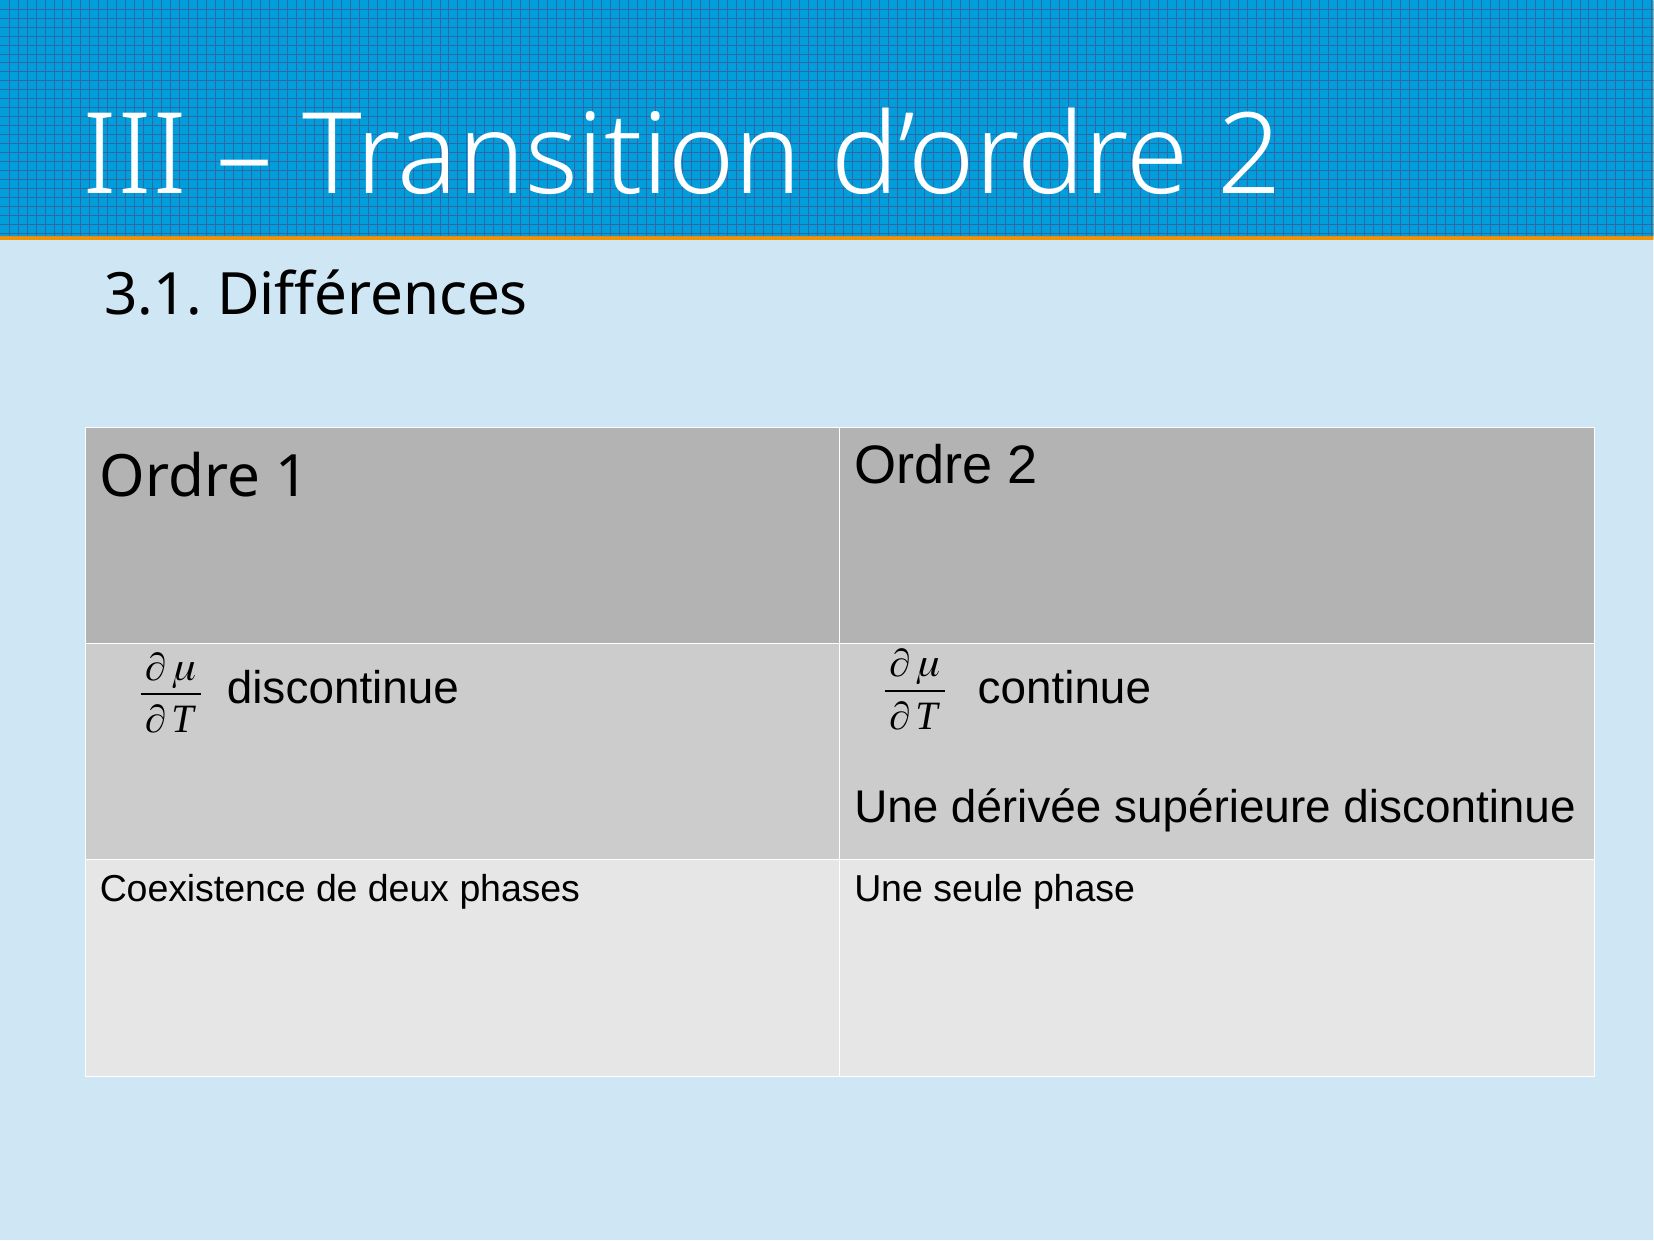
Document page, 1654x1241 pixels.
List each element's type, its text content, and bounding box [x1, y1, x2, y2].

table_cell discontinue [86, 644, 839, 859]
table_cell Coexistence de deux phases [86, 860, 839, 1076]
chart [129, 649, 213, 742]
text_box 3.1. Différences [98, 249, 1575, 335]
title III – Transition d’ordre 2 [82, 19, 1571, 227]
table_cell continue Une dérivée supérieure discontinue [840, 644, 1594, 859]
table_cell Une seule phase [840, 860, 1594, 1076]
chart [874, 646, 957, 739]
table_header Ordre 1 [86, 428, 839, 643]
table_header Ordre 2 [840, 428, 1594, 643]
